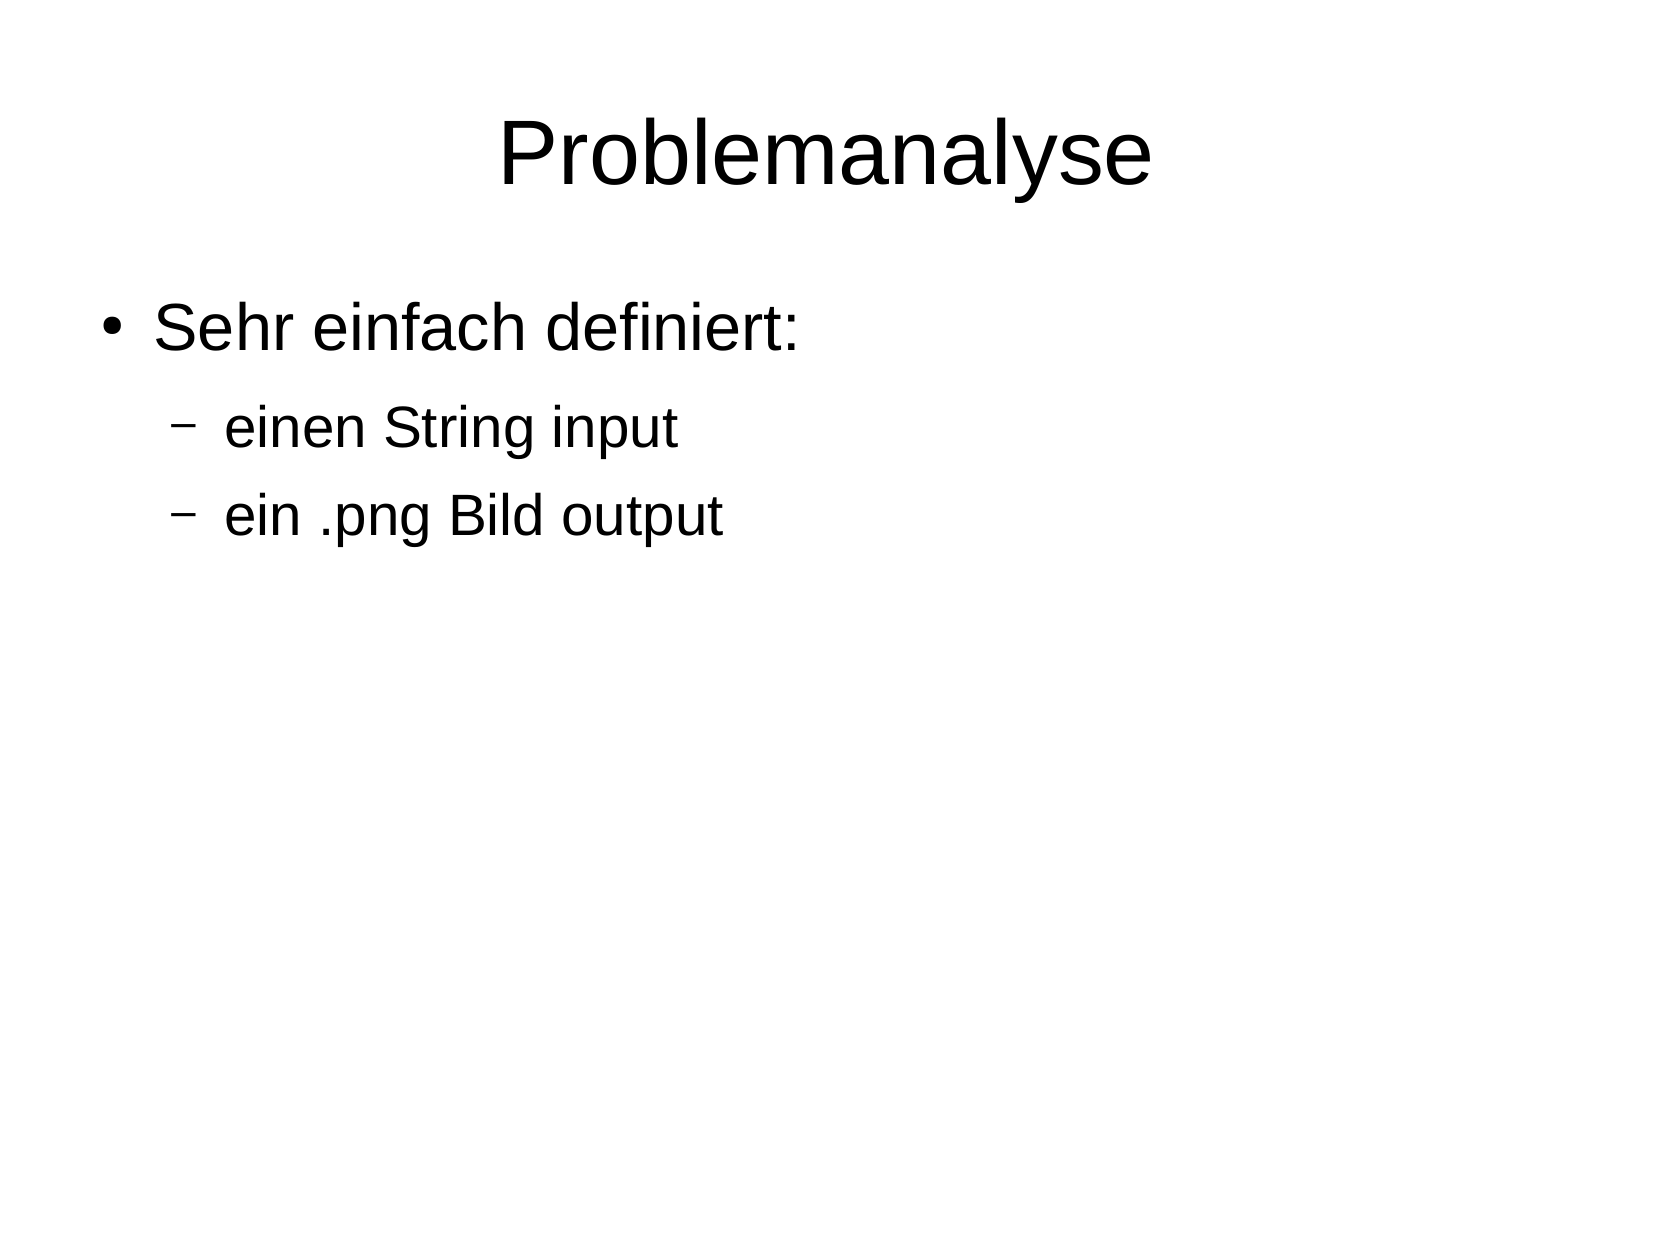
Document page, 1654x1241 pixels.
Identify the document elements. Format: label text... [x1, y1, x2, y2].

list Sehr einfach definiert: einen String input ein .png Bild output [82, 290, 1571, 1010]
title Problemanalyse [82, 49, 1571, 257]
